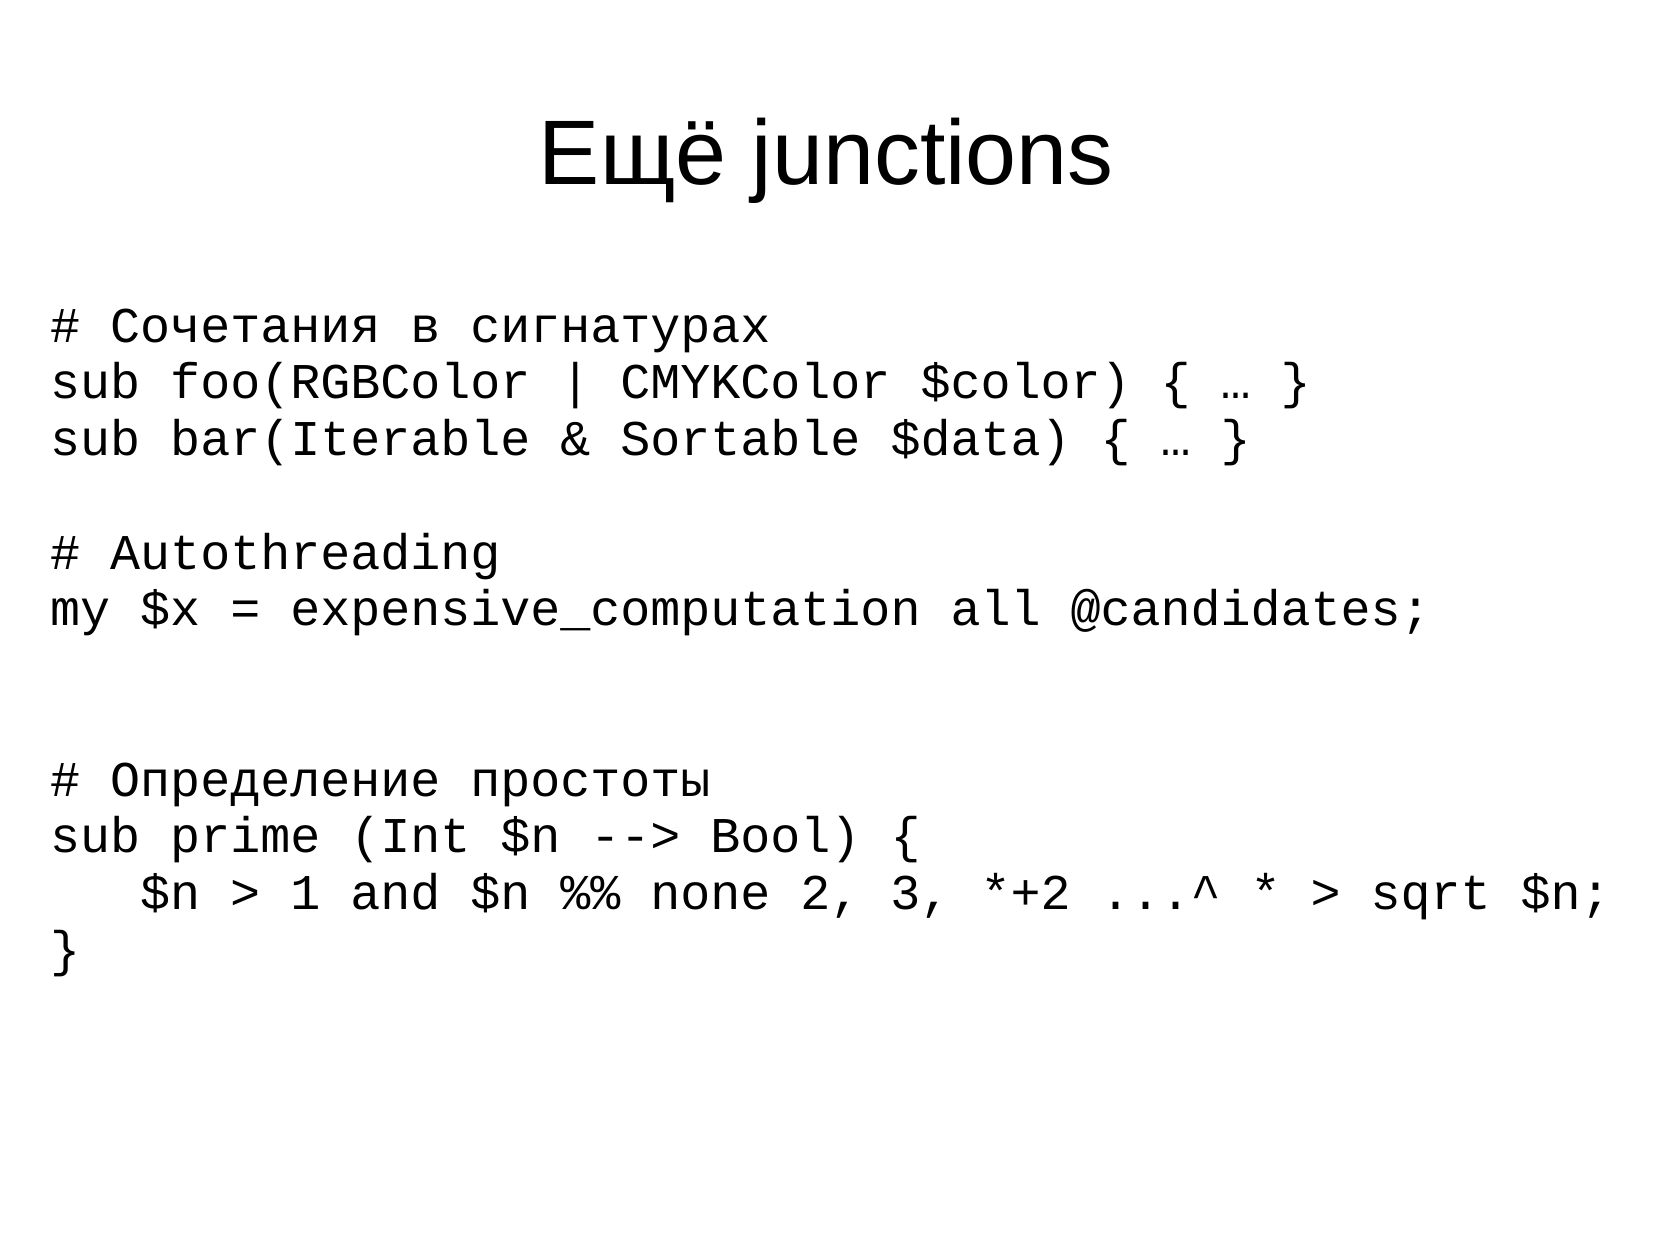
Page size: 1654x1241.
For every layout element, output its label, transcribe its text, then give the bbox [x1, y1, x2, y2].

text_box # Сочетания в сигнатурах sub foo(RGBColor | CMYKColor $color) { … } sub bar(Iterable & Sortable $data) { … } # Autothreading my $x = expensive_computation all @candidates; # Определение простоты sub prime (Int $n --> Bool) { $n > 1 and $n %% none 2, 3, *+2 ...^ * > sqrt $n; } [35, 236, 1630, 1217]
title Ещё junctions [82, 49, 1571, 236]
